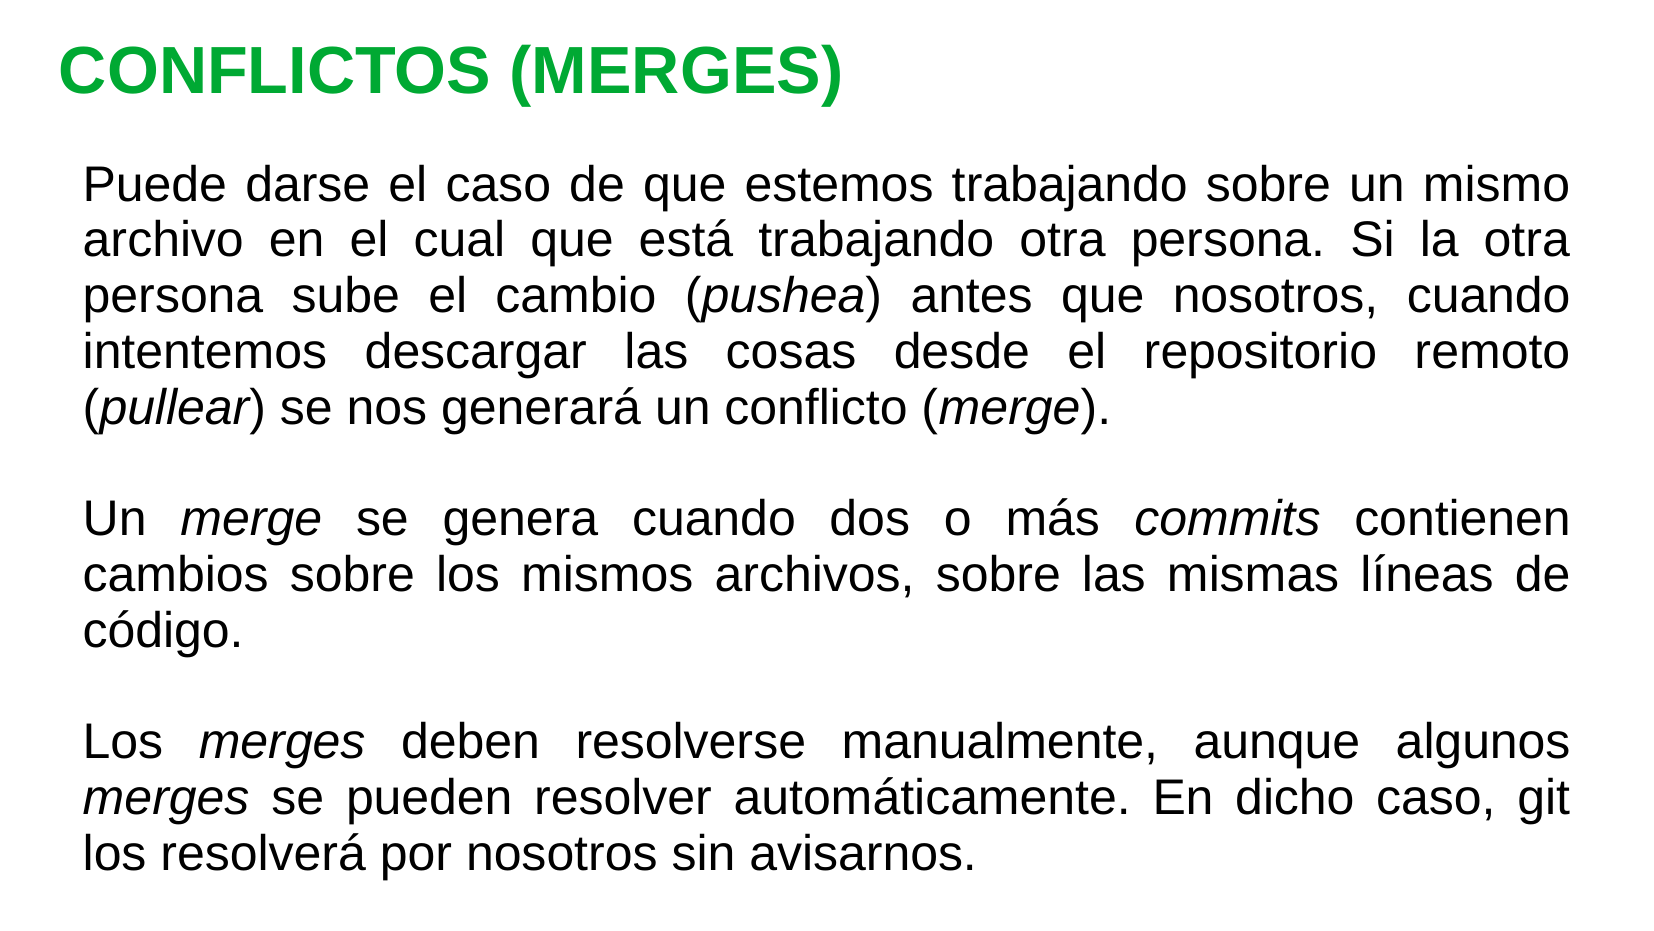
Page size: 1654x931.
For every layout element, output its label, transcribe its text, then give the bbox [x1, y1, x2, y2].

subtitle Puede darse el caso de que estemos trabajando sobre un mismo archivo en el cual que está trabajando otra persona. Si la otra persona sube el cambio (pushea) antes que nosotros, cuando intentemos descargar las cosas desde el repositorio remoto (pullear) se nos generará un conflicto (merge). Un merge se genera cuando dos o más commits contienen cambios sobre los mismos archivos, sobre las mismas líneas de código. Los merges deben resolverse manualmente, aunque algunos merges se pueden resolver automáticamente. En dicho caso, git los resolverá por nosotros sin avisarnos. [82, 155, 1571, 881]
title CONFLICTOS (MERGES) [59, 24, 1548, 118]
